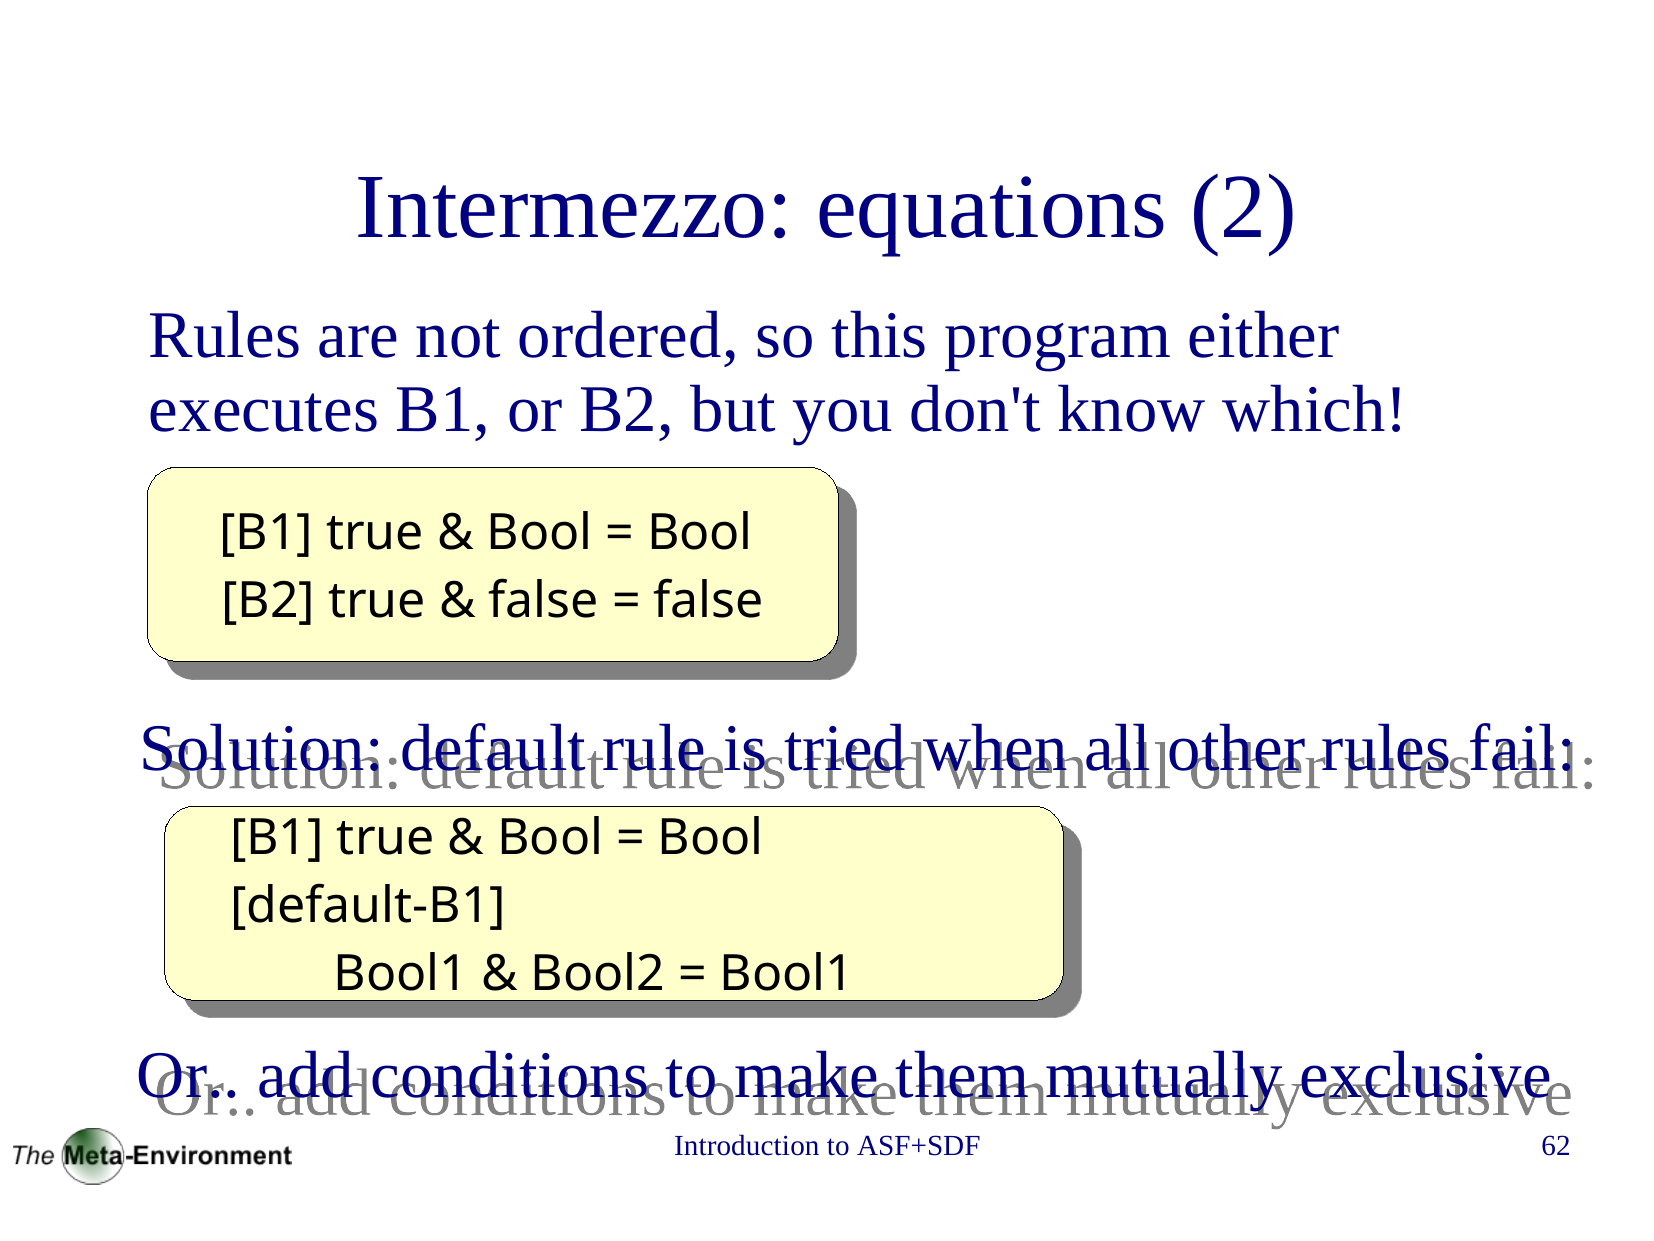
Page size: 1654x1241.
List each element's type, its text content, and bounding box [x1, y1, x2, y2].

text_box Or.. add conditions to make them mutually exclusive [122, 1030, 1569, 1120]
text_box [B1] true & Bool = Bool [B2] true & false = false [147, 467, 839, 662]
text_box Solution: default rule is tried when all other rules fail: [124, 703, 1594, 793]
text_box [B1] true & Bool = Bool [default-B1] Bool1 & Bool2 = Bool1 [164, 806, 1064, 1001]
title Intermezzo: equations (2) [121, 102, 1534, 311]
text_box Rules are not ordered, so this program either executes B1, or B2, but you don't know which! [134, 290, 1425, 454]
picture [13, 1128, 292, 1185]
